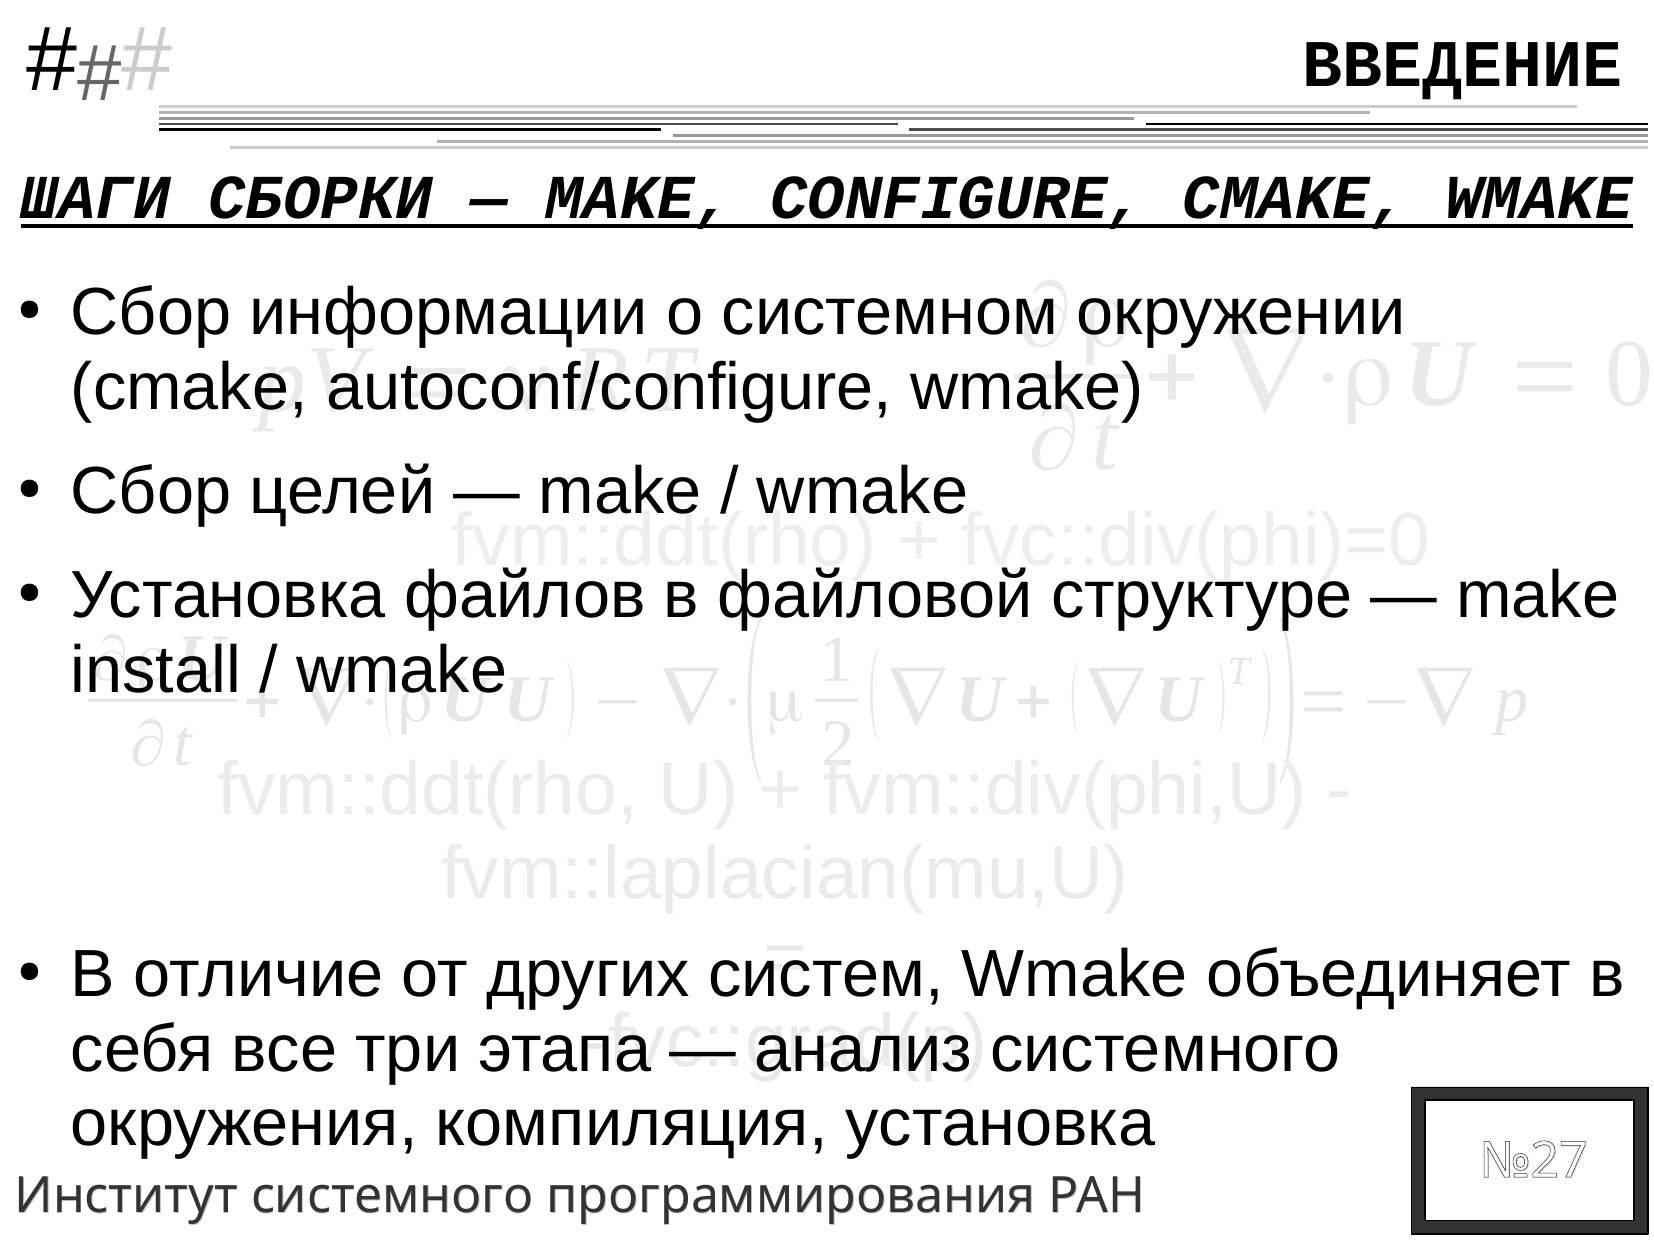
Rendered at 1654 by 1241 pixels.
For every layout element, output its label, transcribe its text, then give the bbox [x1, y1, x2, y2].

list Сбор информации о системном окружении (cmake, autoconf/configure, wmake) Сбор целей — make / wmake Установка файлов в файловой структуре — make install / wmake В отличие от других систем, Wmake объединяет в себя все три этапа — анализ системного окружения, компиляция, установка [0, 274, 1654, 1161]
title ШАГИ СБОРКИ — MAKE, CONFIGURE, CMAKE, WMAKE [0, 147, 1654, 257]
